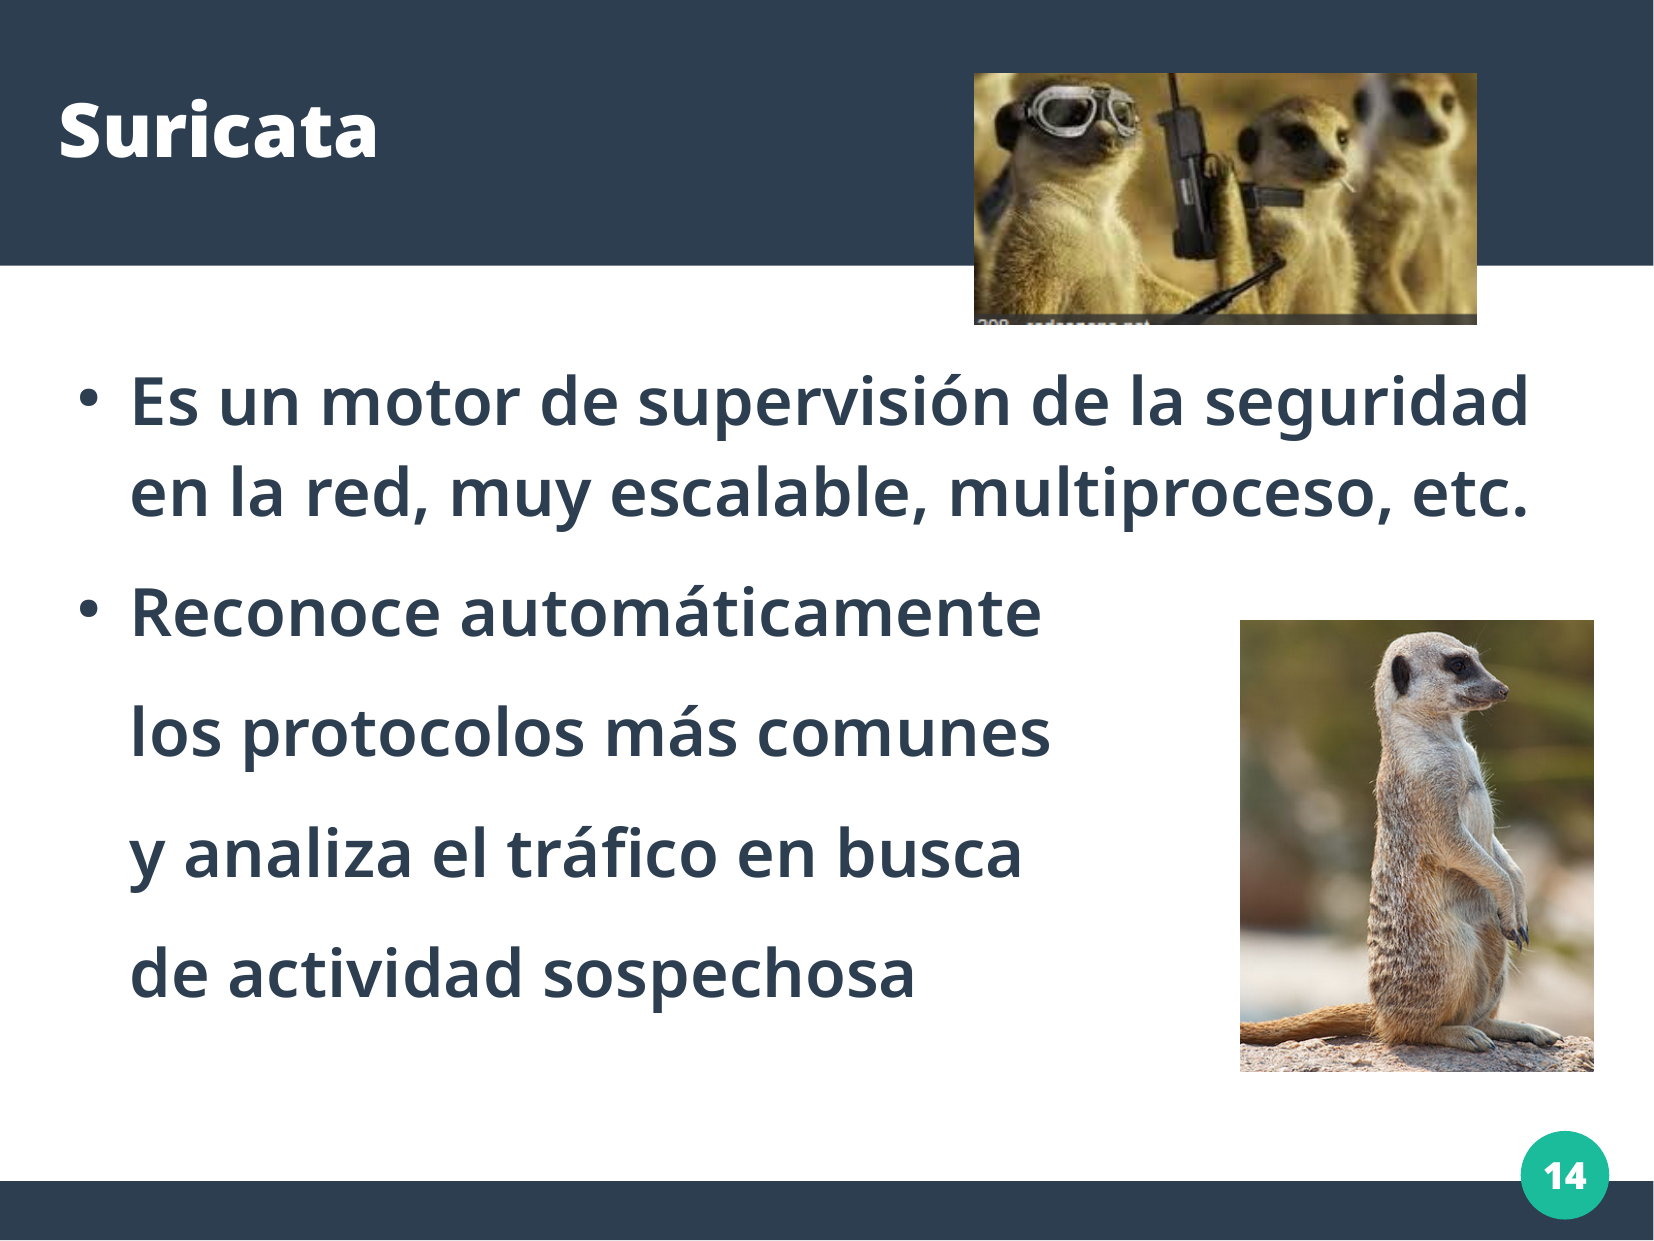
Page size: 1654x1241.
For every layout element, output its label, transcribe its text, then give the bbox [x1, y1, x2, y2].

title Suricata [59, 49, 1595, 207]
picture [974, 73, 1477, 325]
list Es un motor de supervisión de la seguridad en la red, muy escalable, multiproceso, etc. Reconoce automáticamente los protocolos más comunes y analiza el tráfico en busca de actividad sospechosa [59, 354, 1595, 1182]
picture [1240, 620, 1594, 1072]
